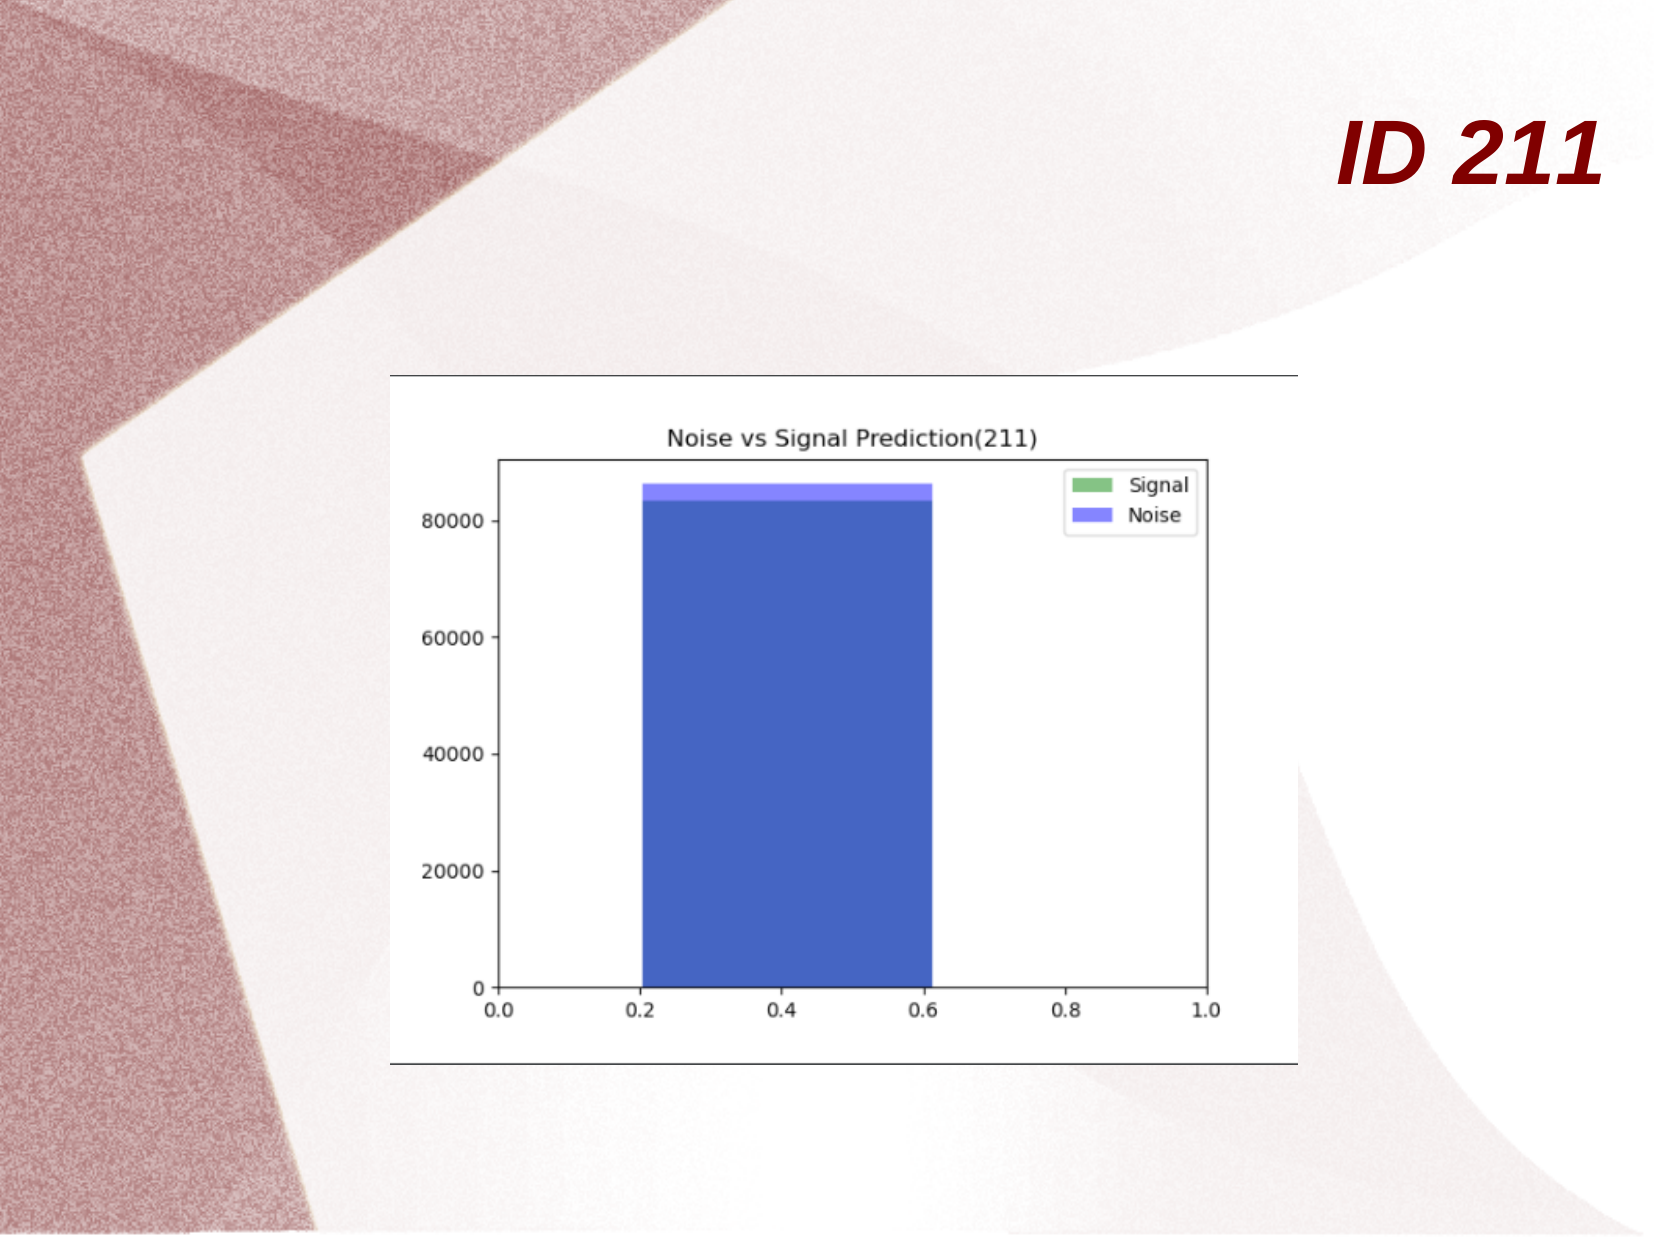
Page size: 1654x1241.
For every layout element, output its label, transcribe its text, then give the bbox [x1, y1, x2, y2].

title ID 211 [596, 49, 1607, 257]
picture [0, 0, 1654, 1241]
